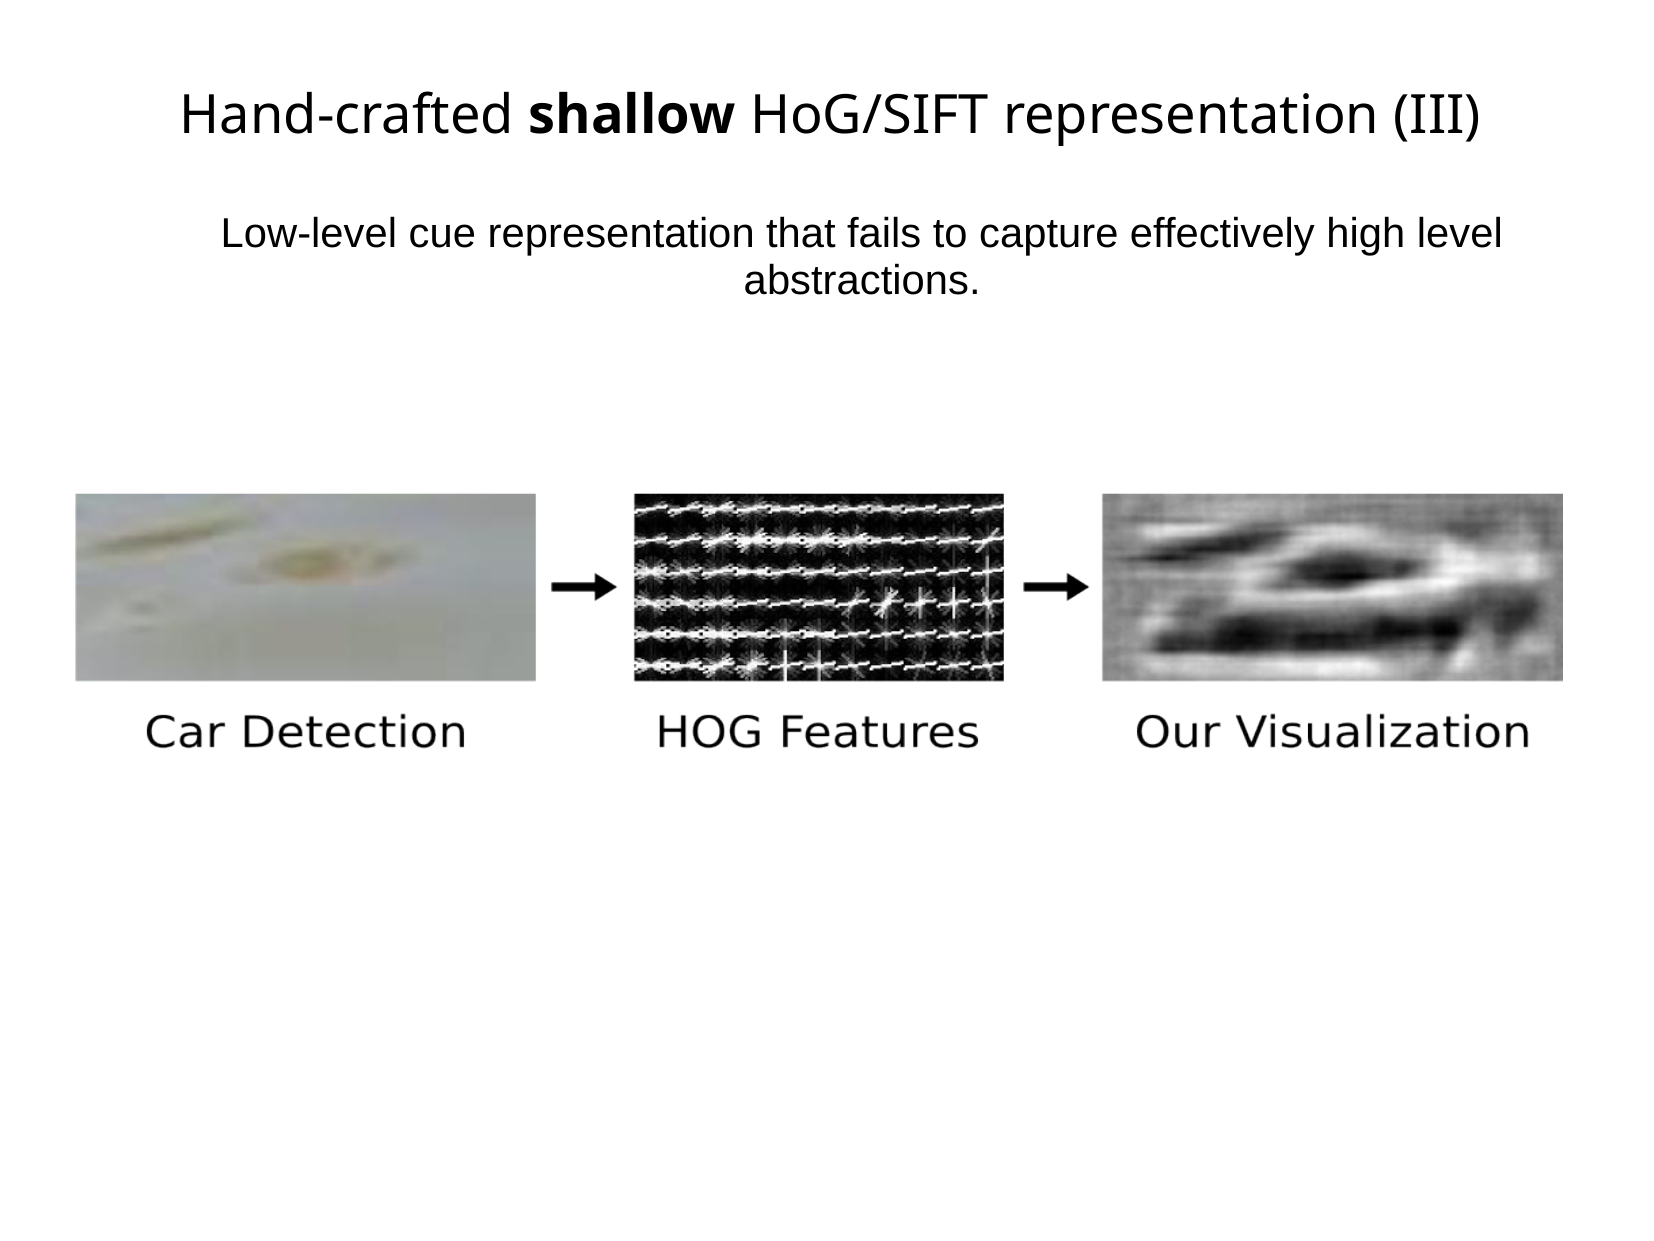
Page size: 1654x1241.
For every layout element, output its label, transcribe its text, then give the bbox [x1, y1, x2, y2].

list Low-level cue representation that fails to capture effectively high level abstractions. [82, 210, 1571, 1156]
picture [75, 438, 1563, 759]
title Hand-crafted shallow HoG/SIFT representation (III) [86, 45, 1576, 181]
